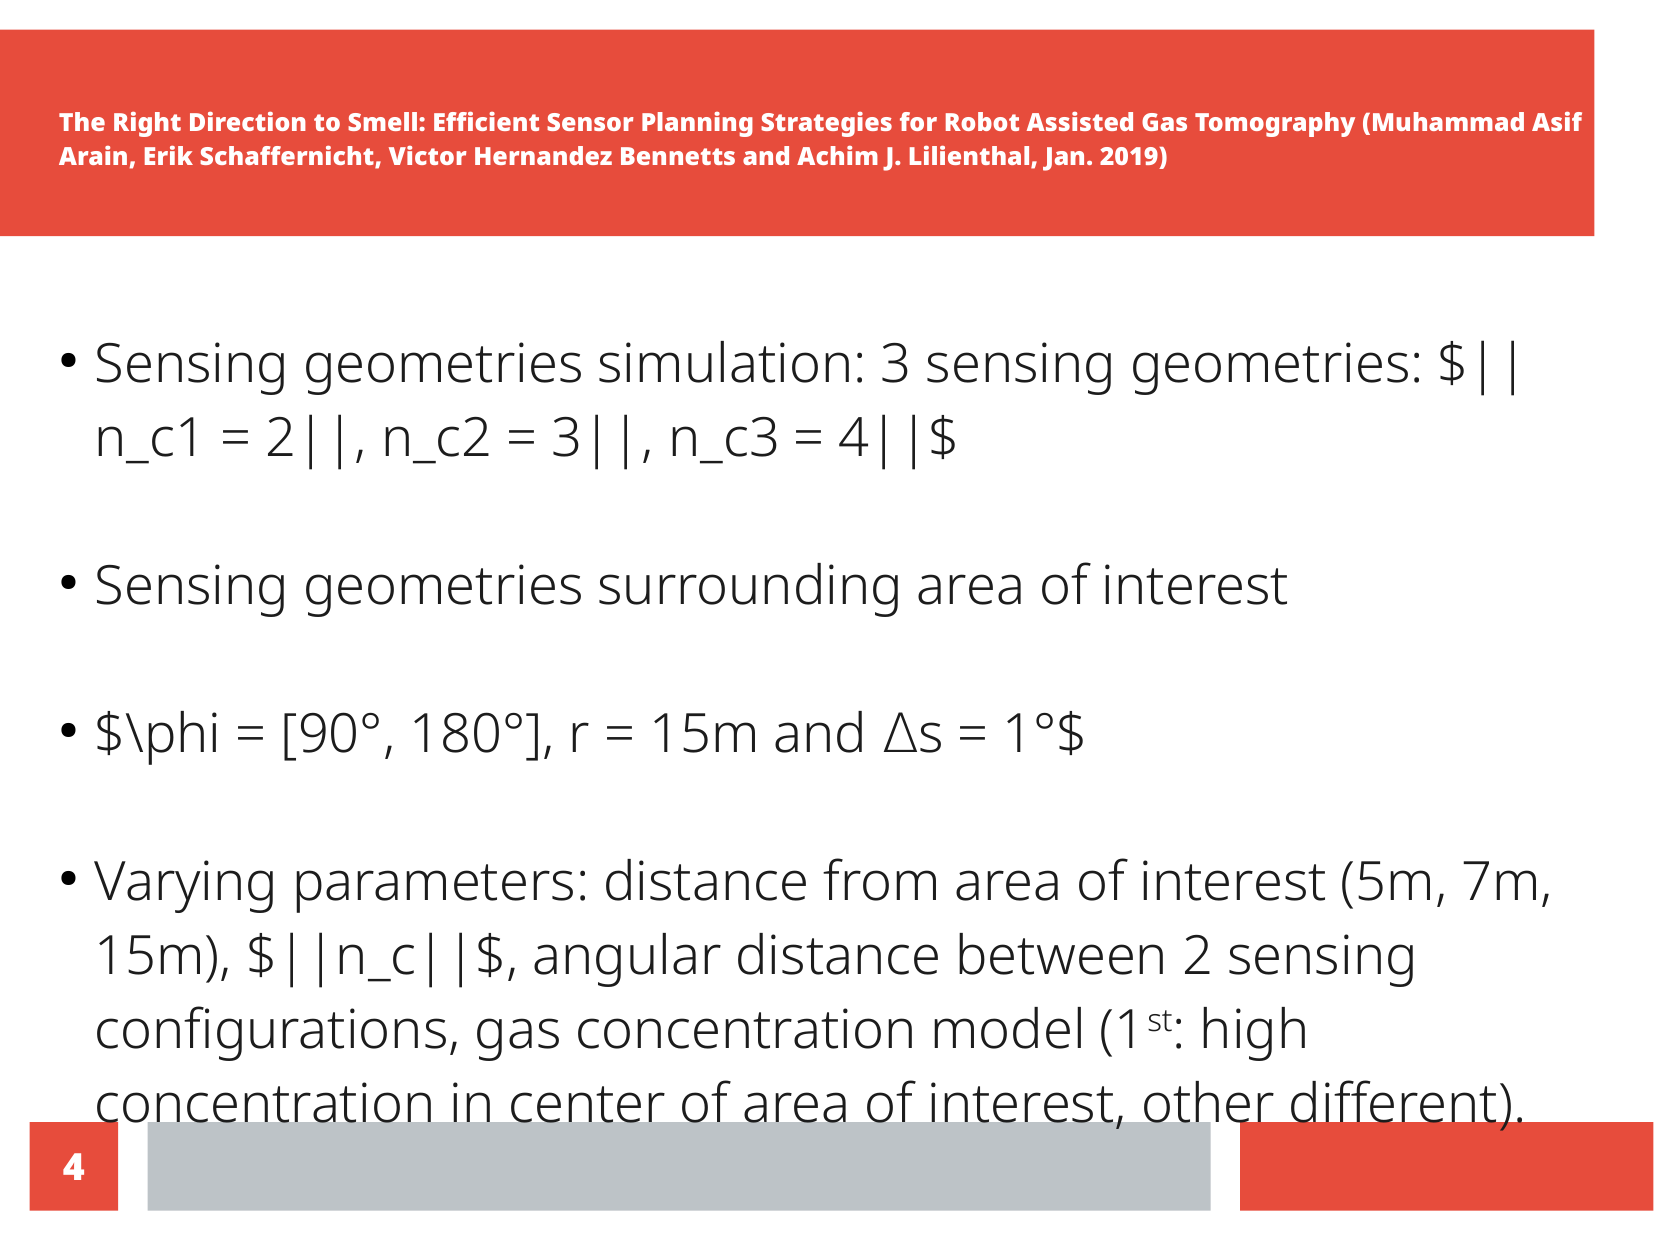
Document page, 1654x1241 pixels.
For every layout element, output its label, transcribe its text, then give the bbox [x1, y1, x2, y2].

title The Right Direction to Smell: Efficient Sensor Planning Strategies for Robot Assisted Gas Tomography (Muhammad Asif Arain, Erik Schaffernicht, Victor Hernandez Bennetts and Achim J. Lilienthal, Jan. 2019) [59, 59, 1595, 207]
subtitle Sensing geometries simulation: 3 sensing geometries: $||n_c1 = 2||, n_c2 = 3||, n_c3 = 4||$ Sensing geometries surrounding area of interest $\phi = [90°, 180°], r = 15m and ∆s = 1°$ Varying parameters: distance from area of interest (5m, 7m, 15m), $||n_c||$, angular distance between 2 sensing configurations, gas concentration model (1st: high concentration in center of area of interest, other different). [59, 324, 1565, 1093]
